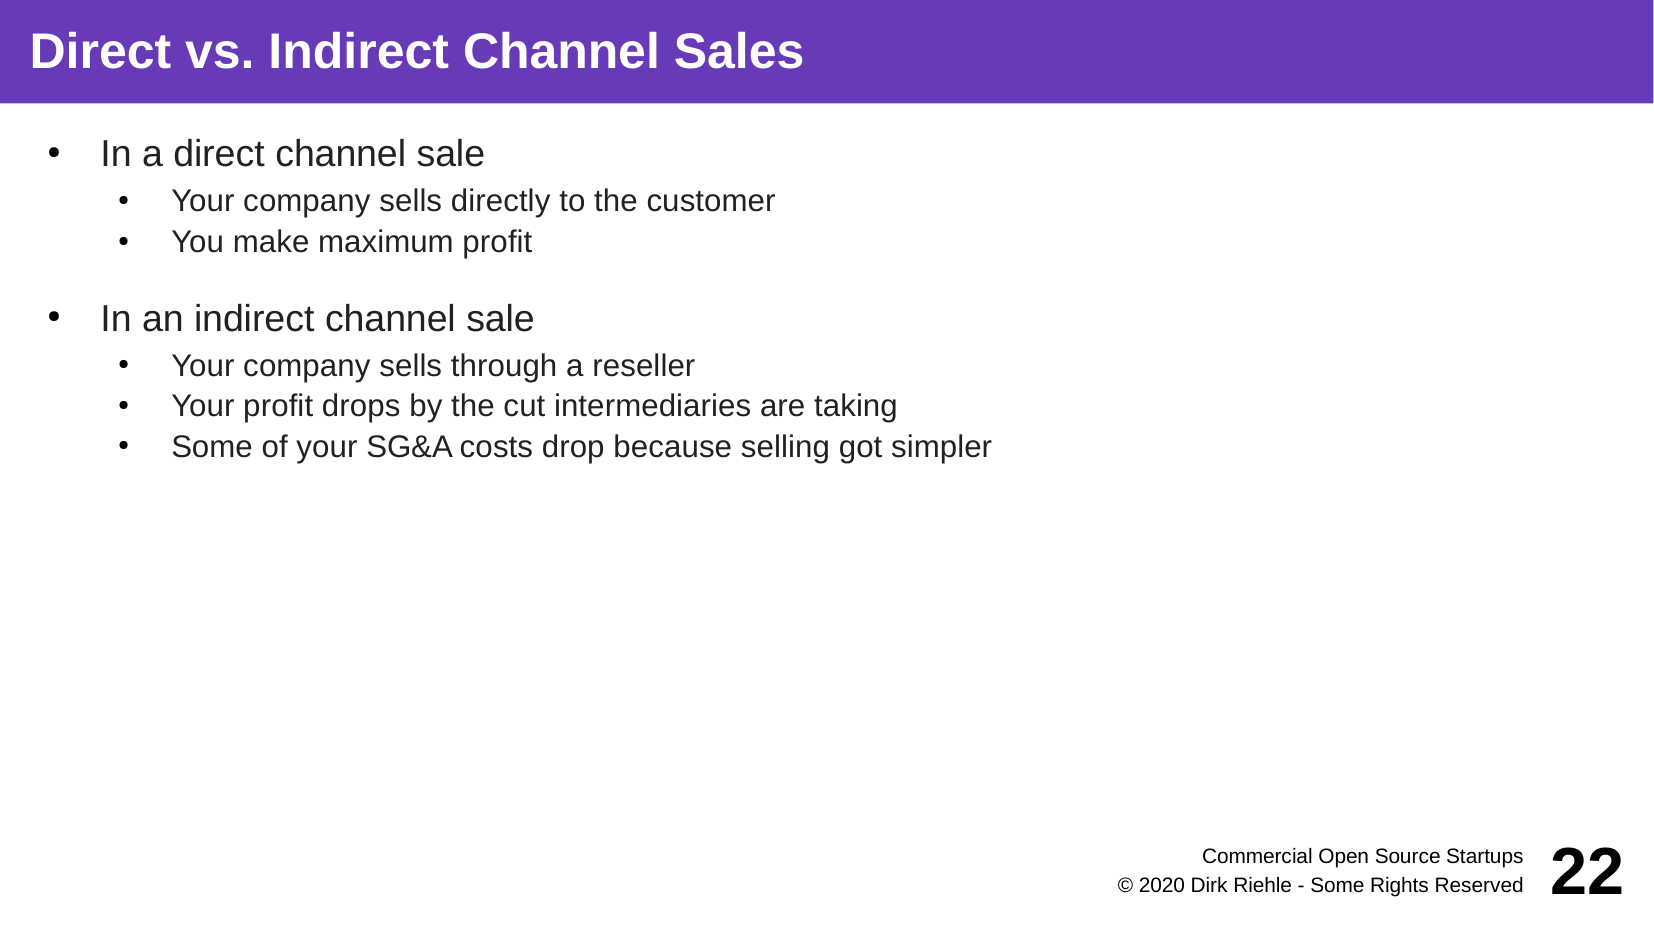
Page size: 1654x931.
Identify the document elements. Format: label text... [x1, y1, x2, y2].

list In a direct channel sale Your company sells directly to the customer You make maximum profit In an indirect channel sale Your company sells through a reseller Your profit drops by the cut intermediaries are taking Some of your SG&A costs drop because selling got simpler [29, 132, 1625, 813]
title Direct vs. Indirect Channel Sales [0, 0, 1654, 104]
